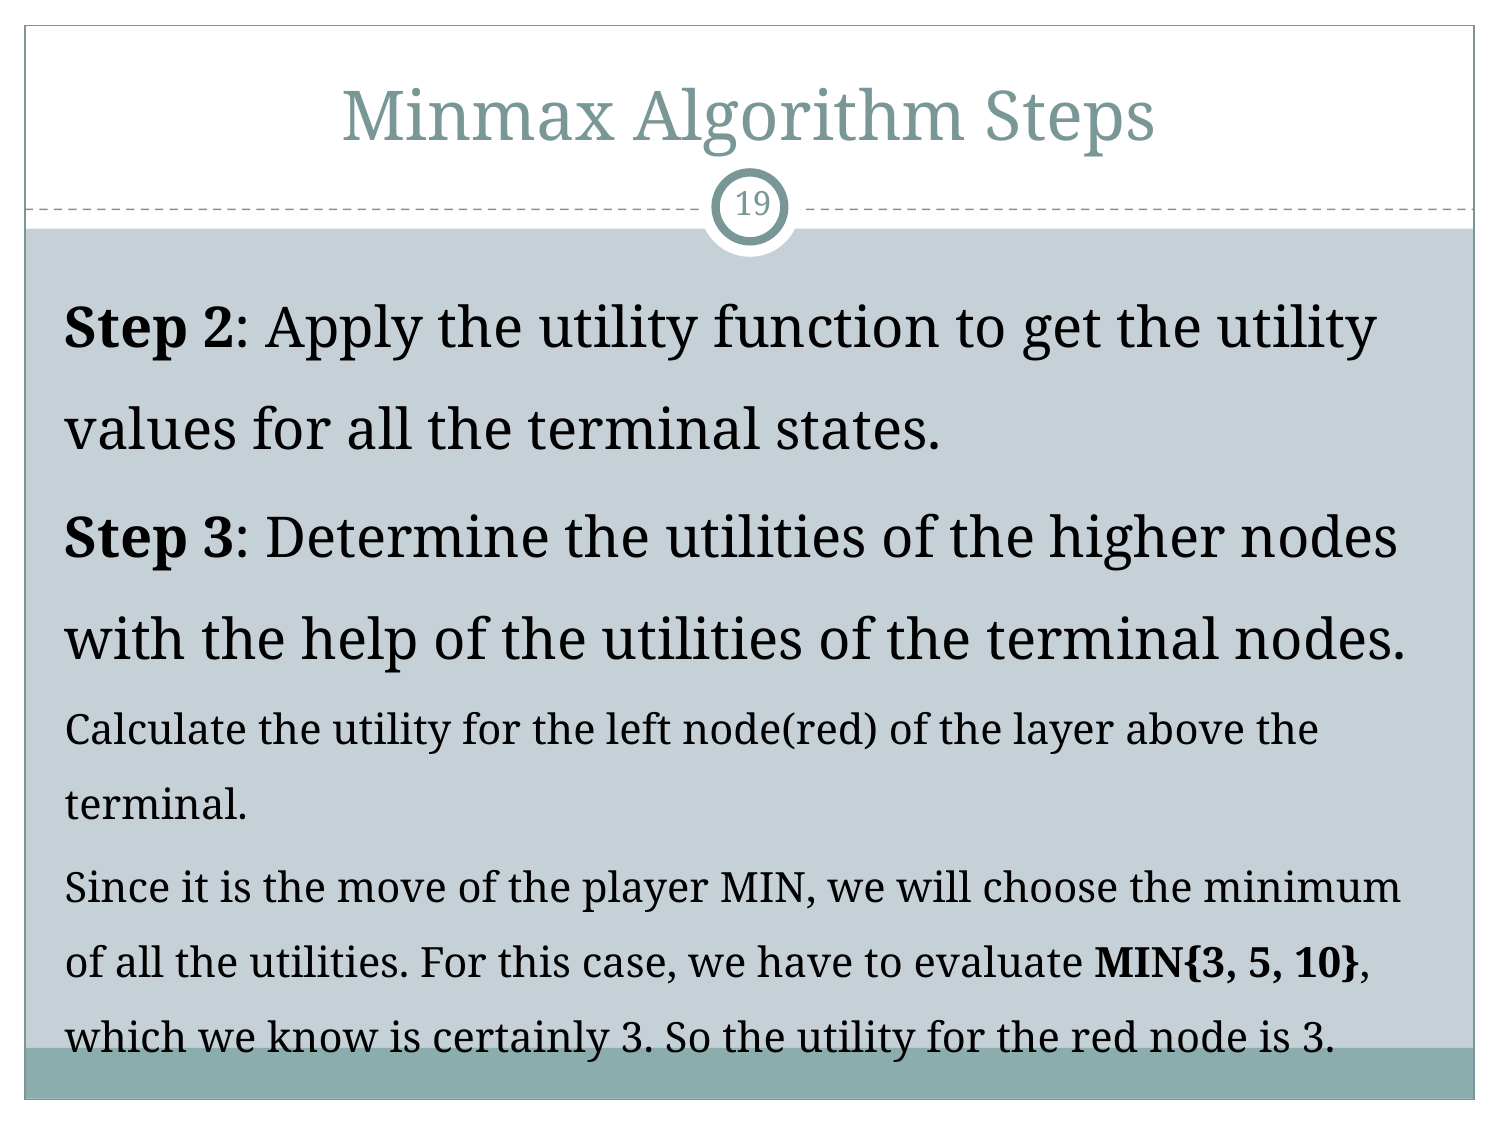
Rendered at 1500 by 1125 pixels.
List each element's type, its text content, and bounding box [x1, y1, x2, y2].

slide_number <number> [715, 168, 791, 241]
title Minmax Algorithm Steps [49, 37, 1450, 162]
list Step 2: Apply the utility function to get the utility values for all the terminal states. Step 3: Determine the utilities of the higher nodes with the help of the utilities of the terminal nodes. Calculate the utility for the left node(red) of the layer above the terminal. Since it is the move of the player MIN, we will choose the minimum of all the utilities. For this case, we have to evaluate MIN{3, 5, 10}, which we know is certainly 3. So the utility for the red node is 3. [49, 250, 1467, 1042]
